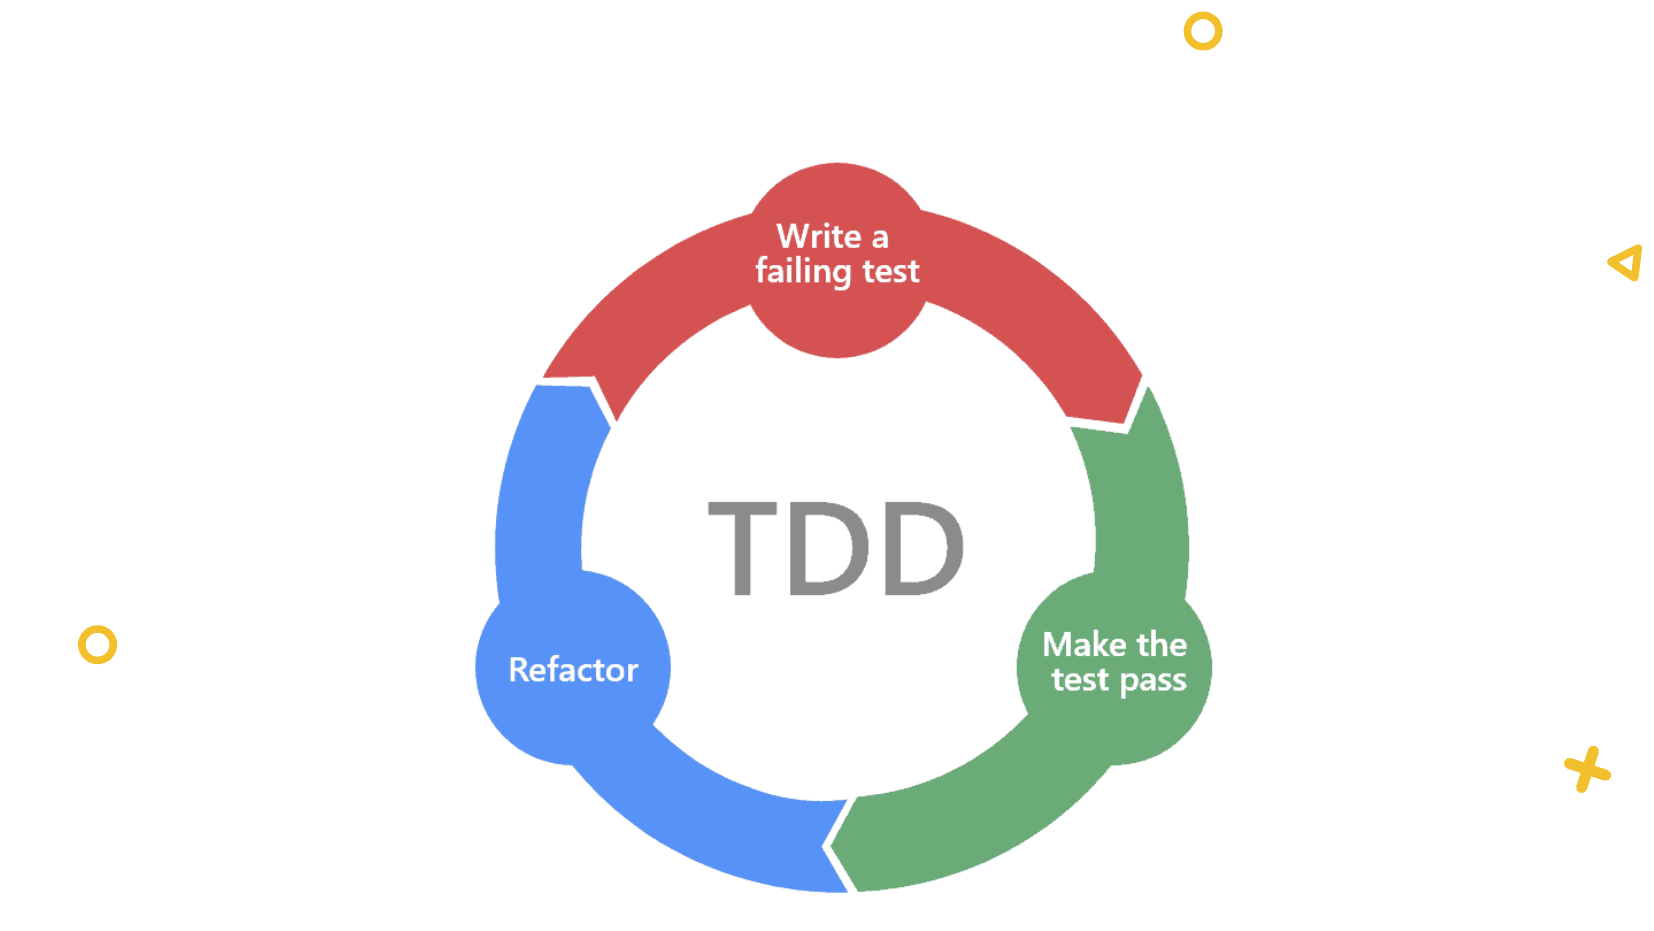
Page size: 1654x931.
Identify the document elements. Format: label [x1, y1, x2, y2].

picture [249, 149, 1426, 931]
